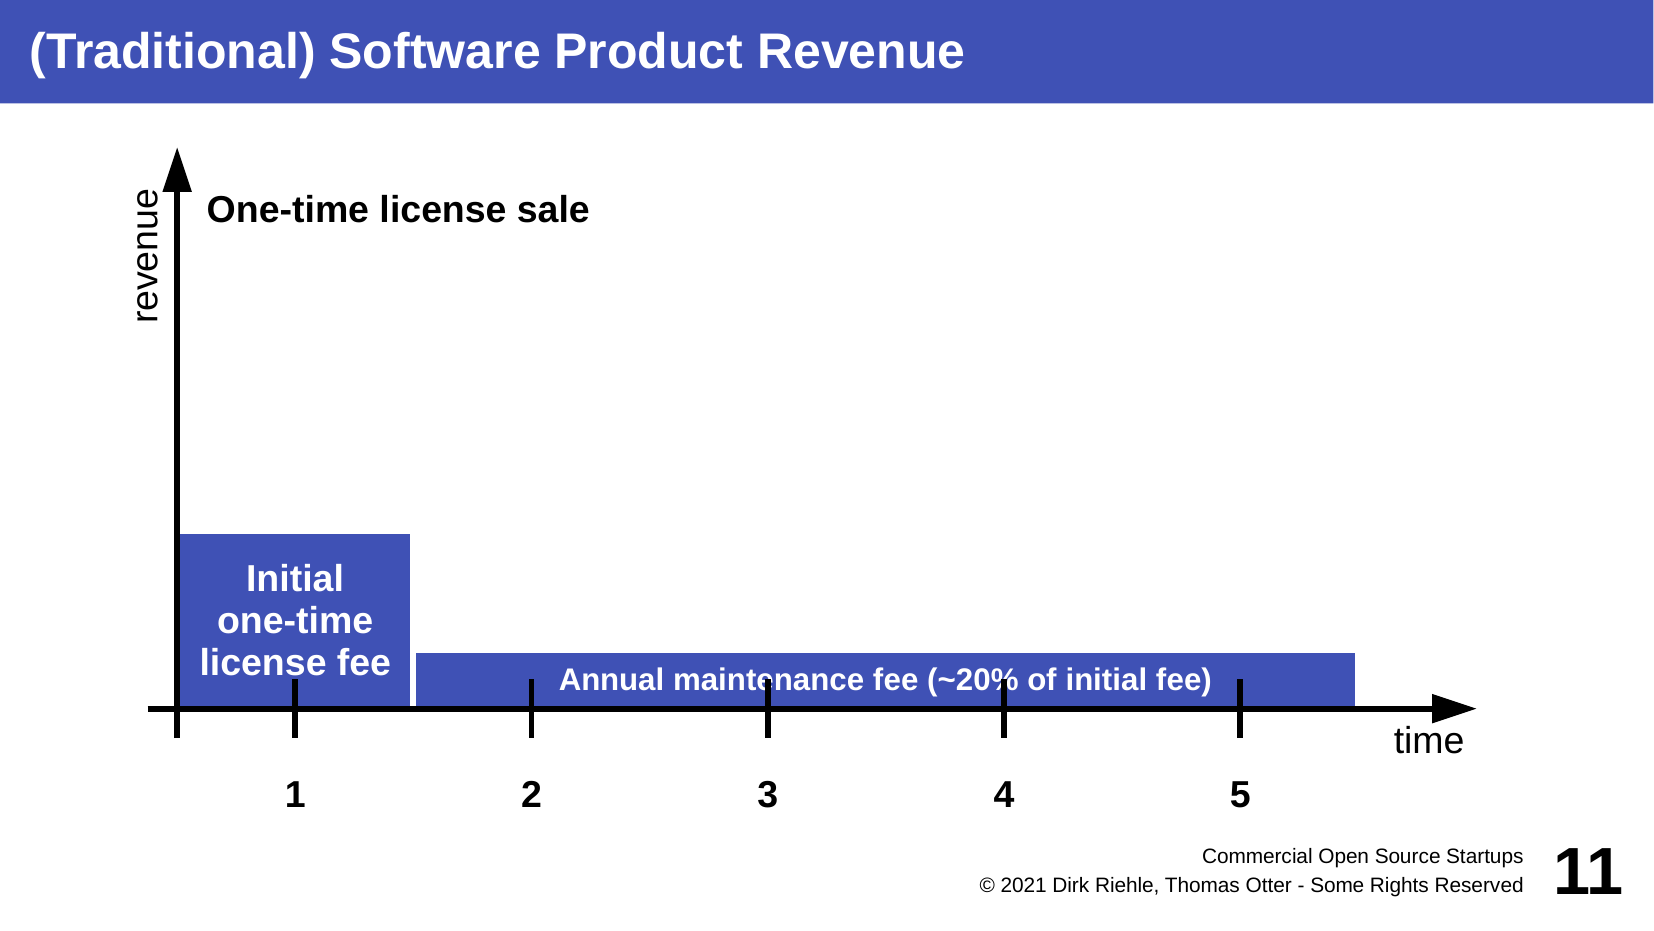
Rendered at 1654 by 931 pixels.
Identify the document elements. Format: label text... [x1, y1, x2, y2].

text_box 2 [472, 708, 591, 827]
text_box 5 [1181, 708, 1300, 827]
text_box Initial one-time license fee [180, 531, 414, 706]
text_box revenue [88, 177, 177, 384]
text_box time [1358, 707, 1477, 826]
text_box One-time license sale [177, 177, 1477, 414]
text_box Annual maintenance fee (~20% of initial fee) [414, 649, 1359, 706]
text_box 1 [236, 708, 355, 827]
text_box 4 [944, 708, 1063, 827]
title (Traditional) Software Product Revenue [0, 0, 1654, 104]
text_box 3 [708, 708, 827, 827]
